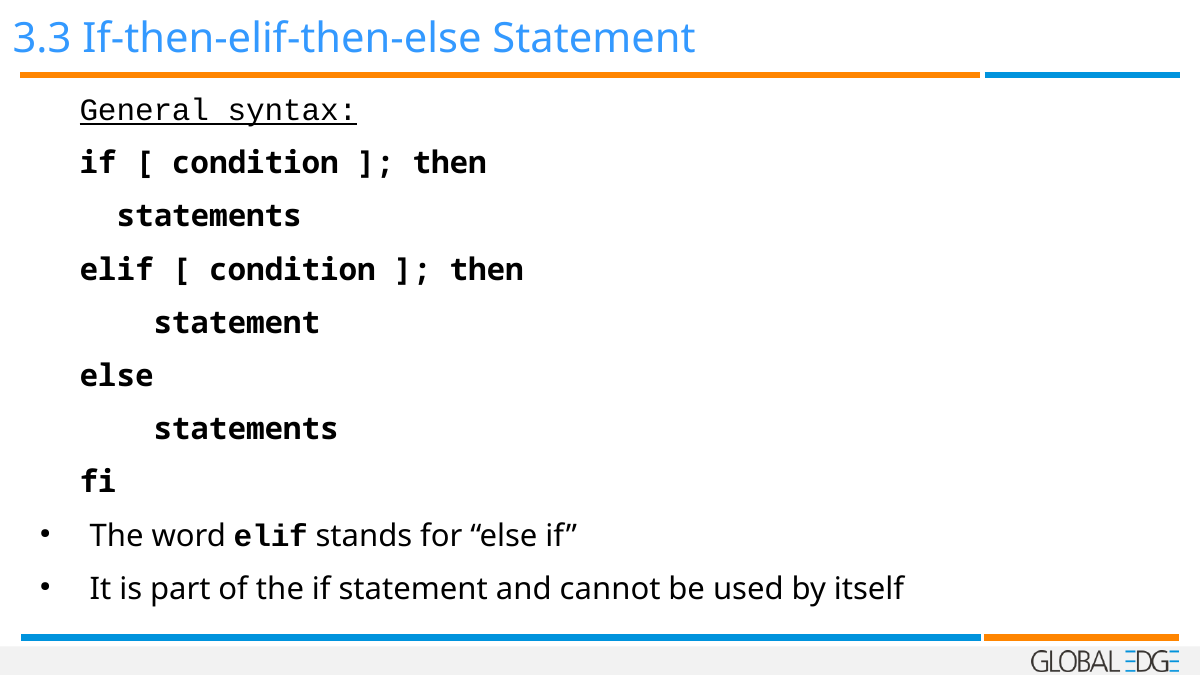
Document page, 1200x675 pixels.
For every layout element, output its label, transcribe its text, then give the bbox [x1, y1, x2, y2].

list General syntax: if [ condition ]; then statements elif [ condition ]; then statement else statements fi The word elif stands for “else if” It is part of the if statement and cannot be used by itself [23, 94, 1170, 615]
picture [1031, 650, 1179, 672]
title 3.3 If-then-elif-then-else Statement [12, 9, 1088, 63]
